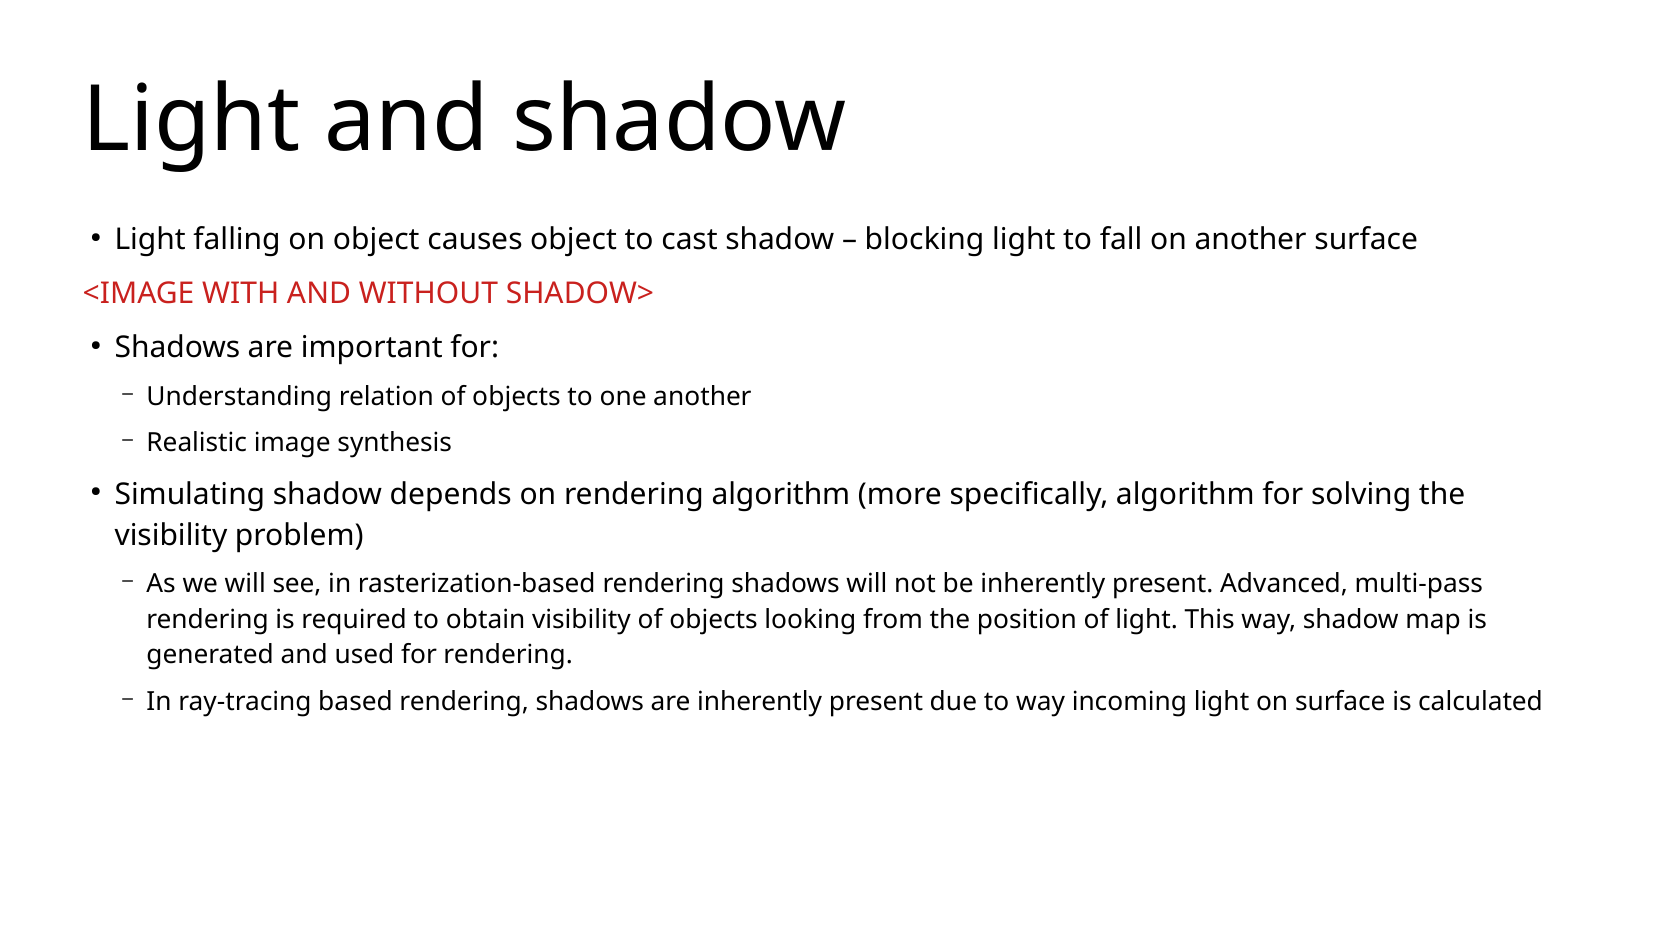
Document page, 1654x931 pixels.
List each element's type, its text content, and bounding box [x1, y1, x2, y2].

list Light falling on object causes object to cast shadow – blocking light to fall on another surface <IMAGE WITH AND WITHOUT SHADOW> Shadows are important for: Understanding relation of objects to one another Realistic image synthesis Simulating shadow depends on rendering algorithm (more specifically, algorithm for solving the visibility problem) As we will see, in rasterization-based rendering shadows will not be inherently present. Advanced, multi-pass rendering is required to obtain visibility of objects looking from the position of light. This way, shadow map is generated and used for rendering. In ray-tracing based rendering, shadows are inherently present due to way incoming light on surface is calculated [82, 217, 1571, 758]
title Light and shadow [82, 37, 1571, 193]
